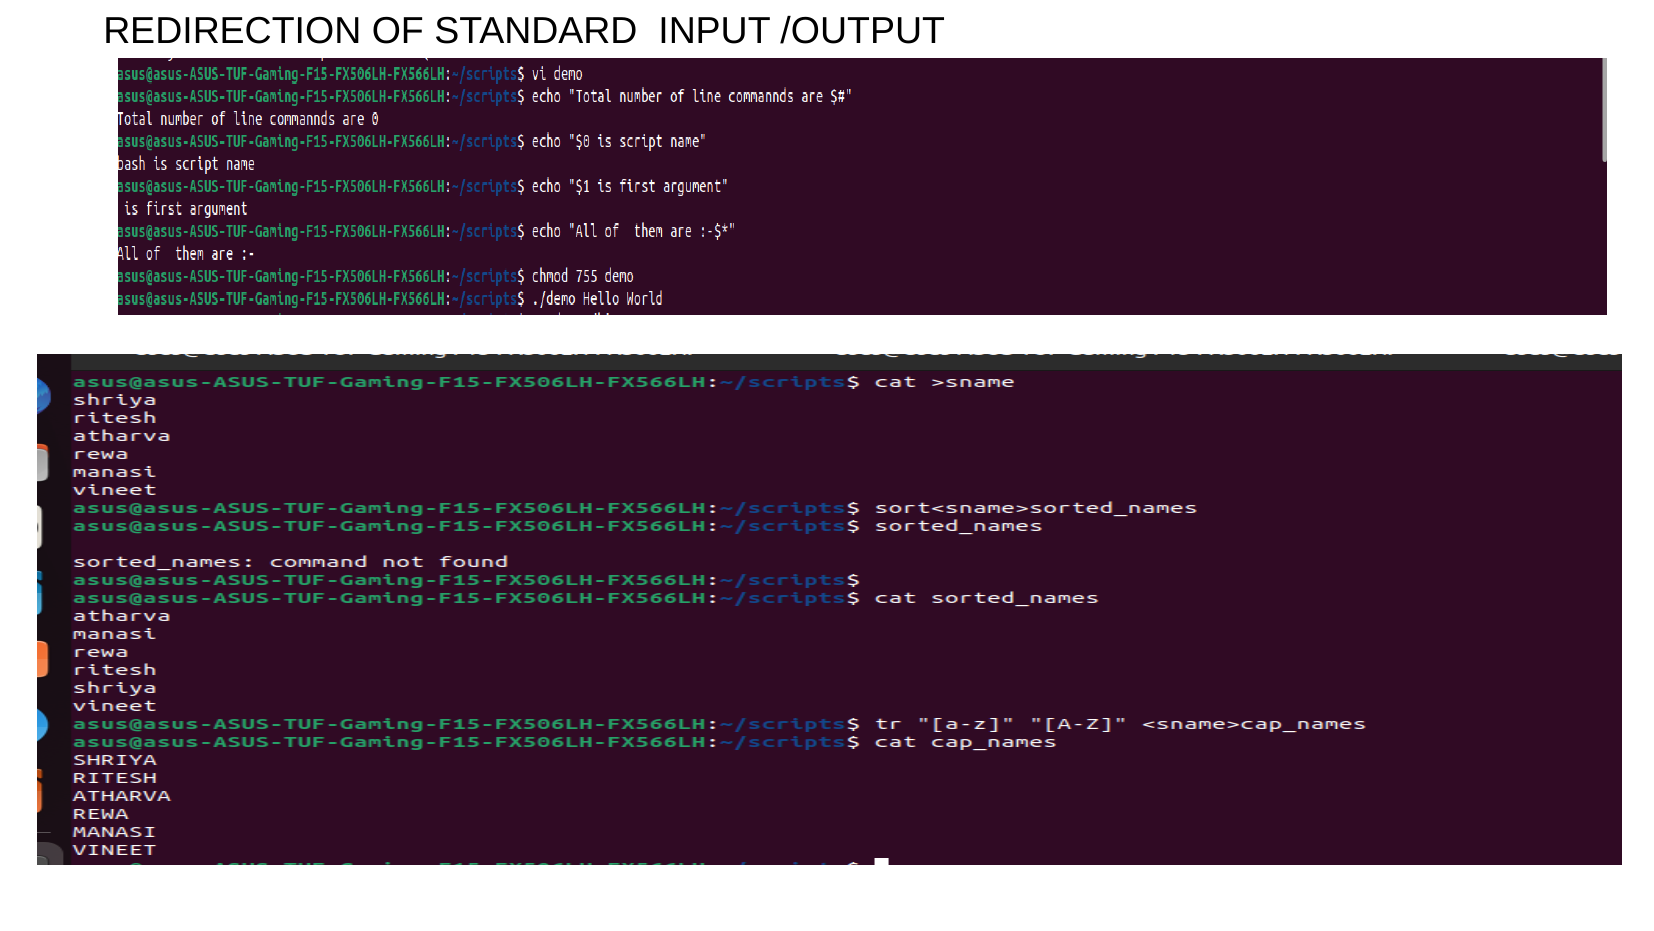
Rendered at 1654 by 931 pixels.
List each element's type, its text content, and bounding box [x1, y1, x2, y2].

picture [37, 354, 1622, 865]
picture [118, 58, 1607, 315]
text_box REDIRECTION OF STANDARD INPUT /OUTPUT [88, 2, 1477, 60]
